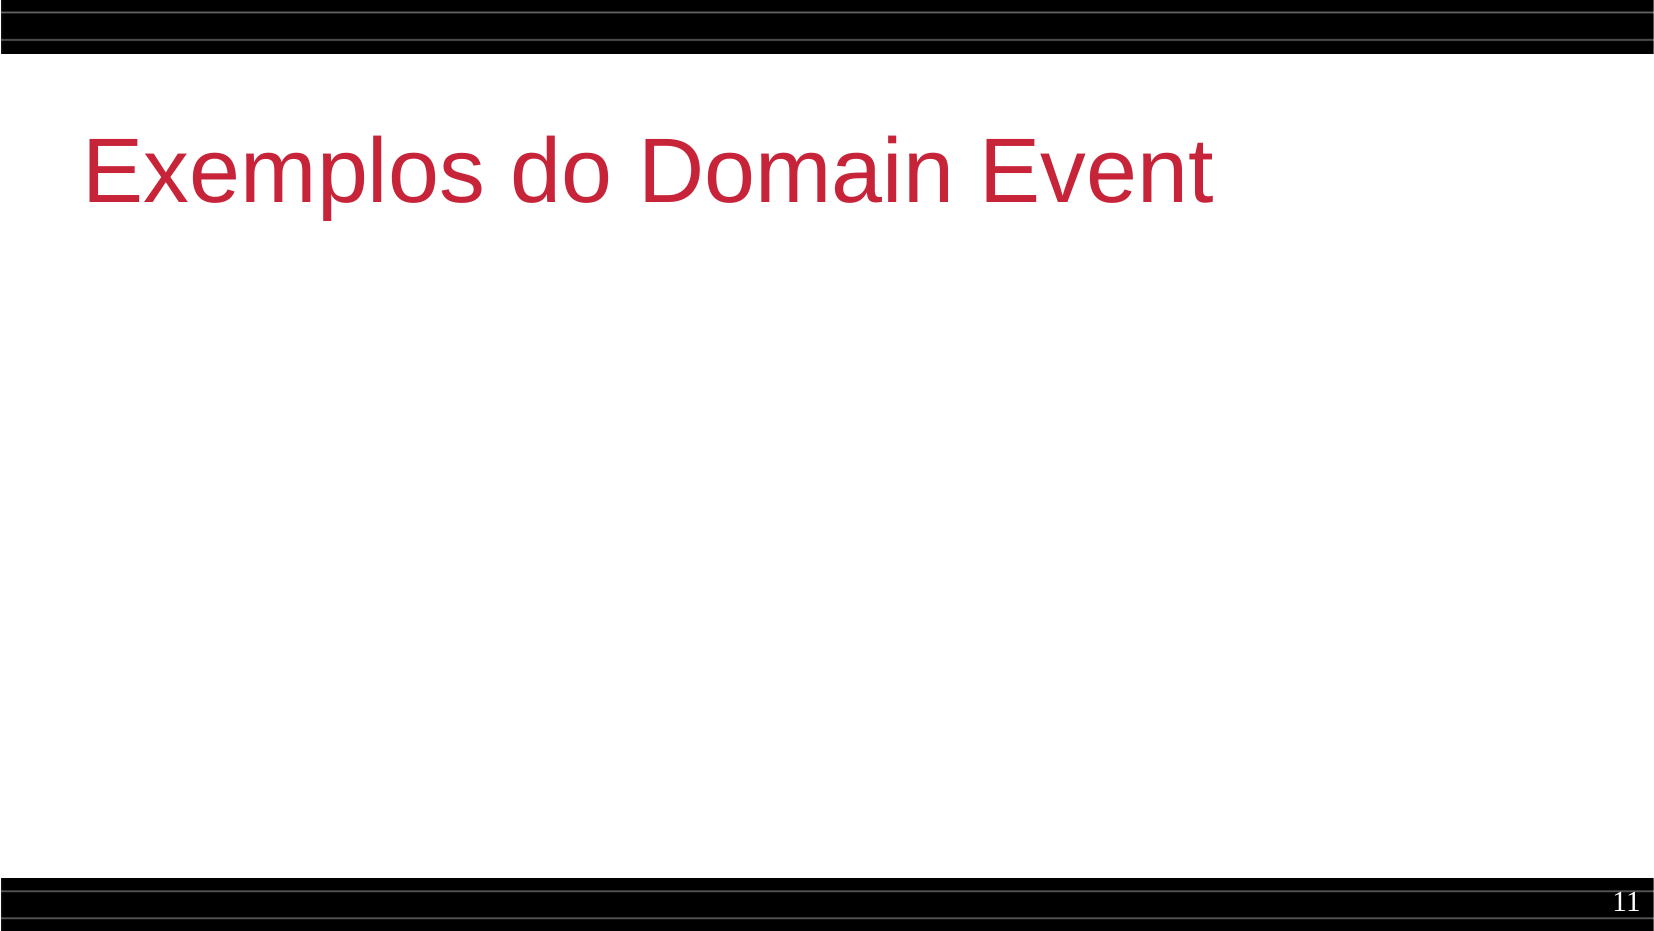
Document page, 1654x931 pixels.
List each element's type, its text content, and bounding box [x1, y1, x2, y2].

picture [1, 0, 1654, 54]
title Exemplos do Domain Event [82, 92, 1571, 249]
picture [1, 878, 1654, 931]
